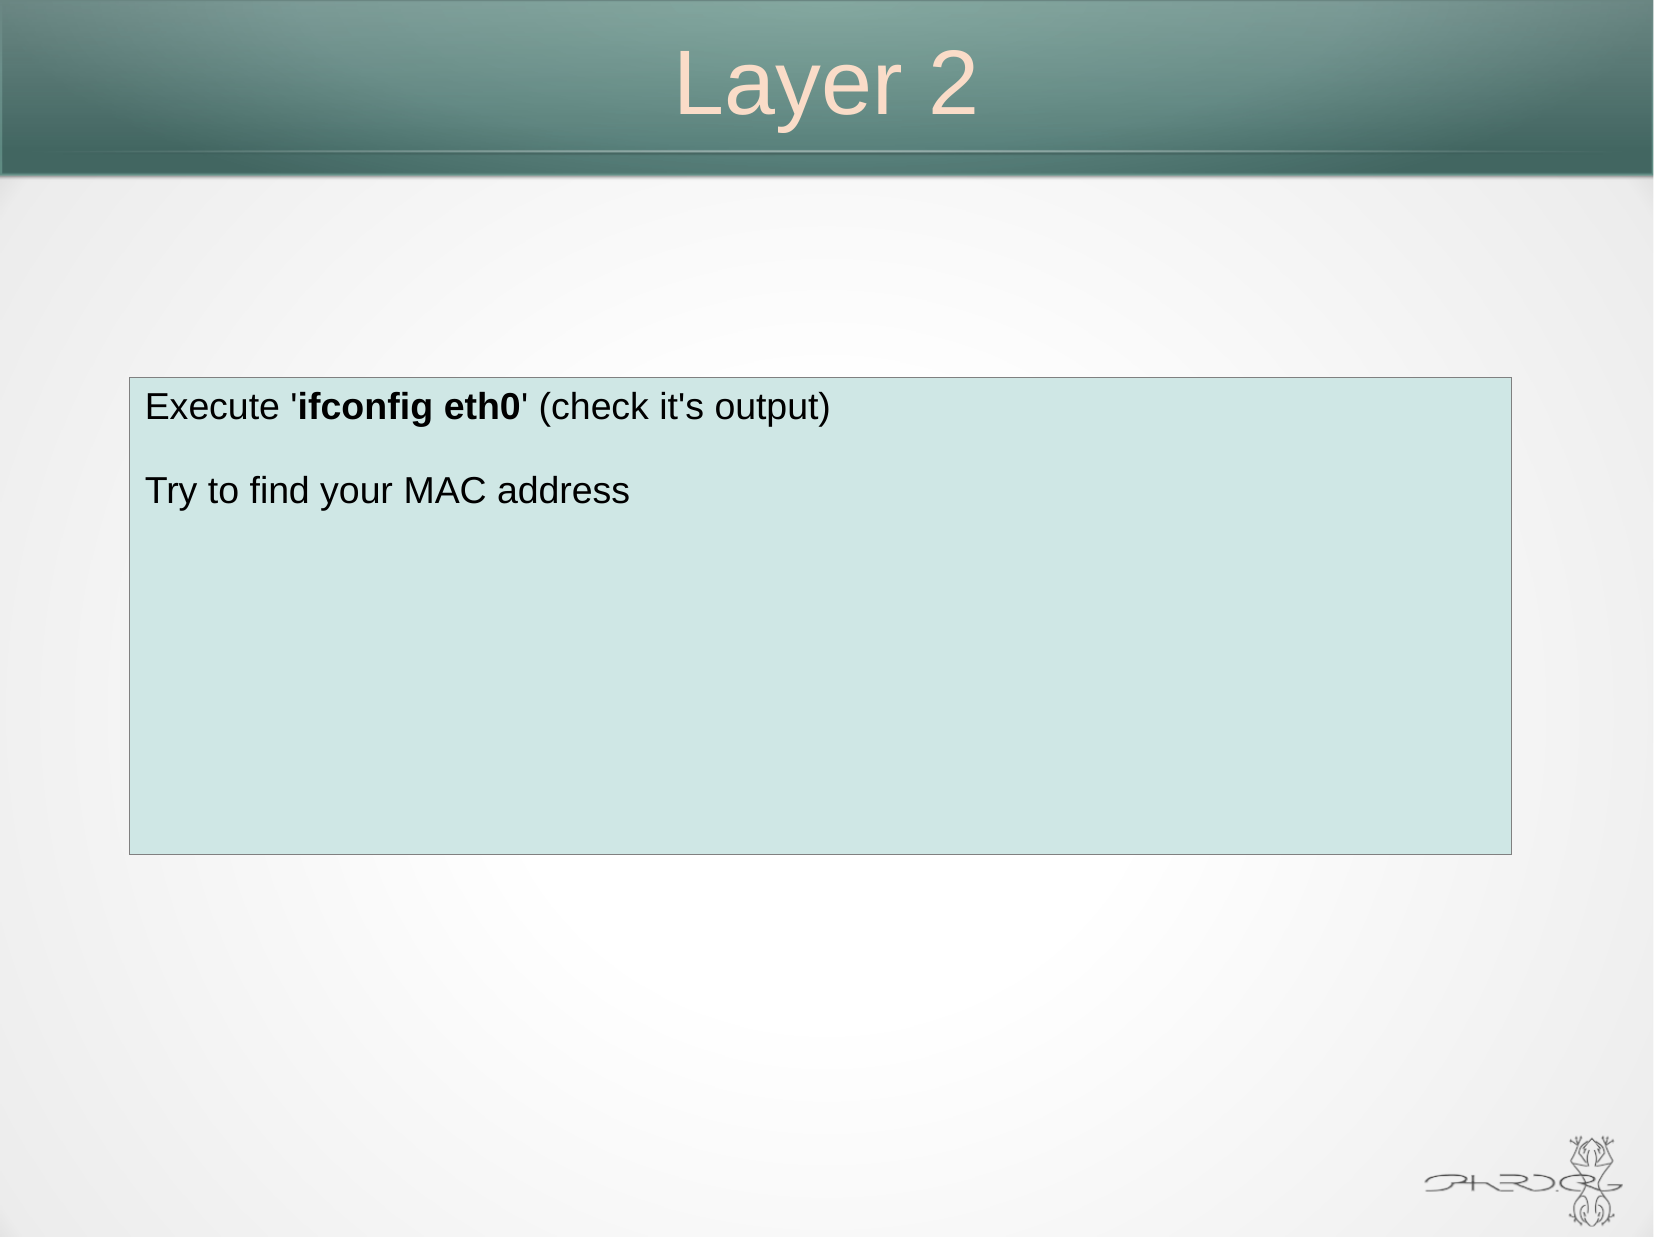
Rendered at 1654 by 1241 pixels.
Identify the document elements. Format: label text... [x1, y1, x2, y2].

text_box Execute 'ifconfig eth0' (check it's output) Try to find your MAC address [129, 377, 1512, 855]
title [82, 11, 1571, 154]
picture [0, 0, 1654, 1237]
